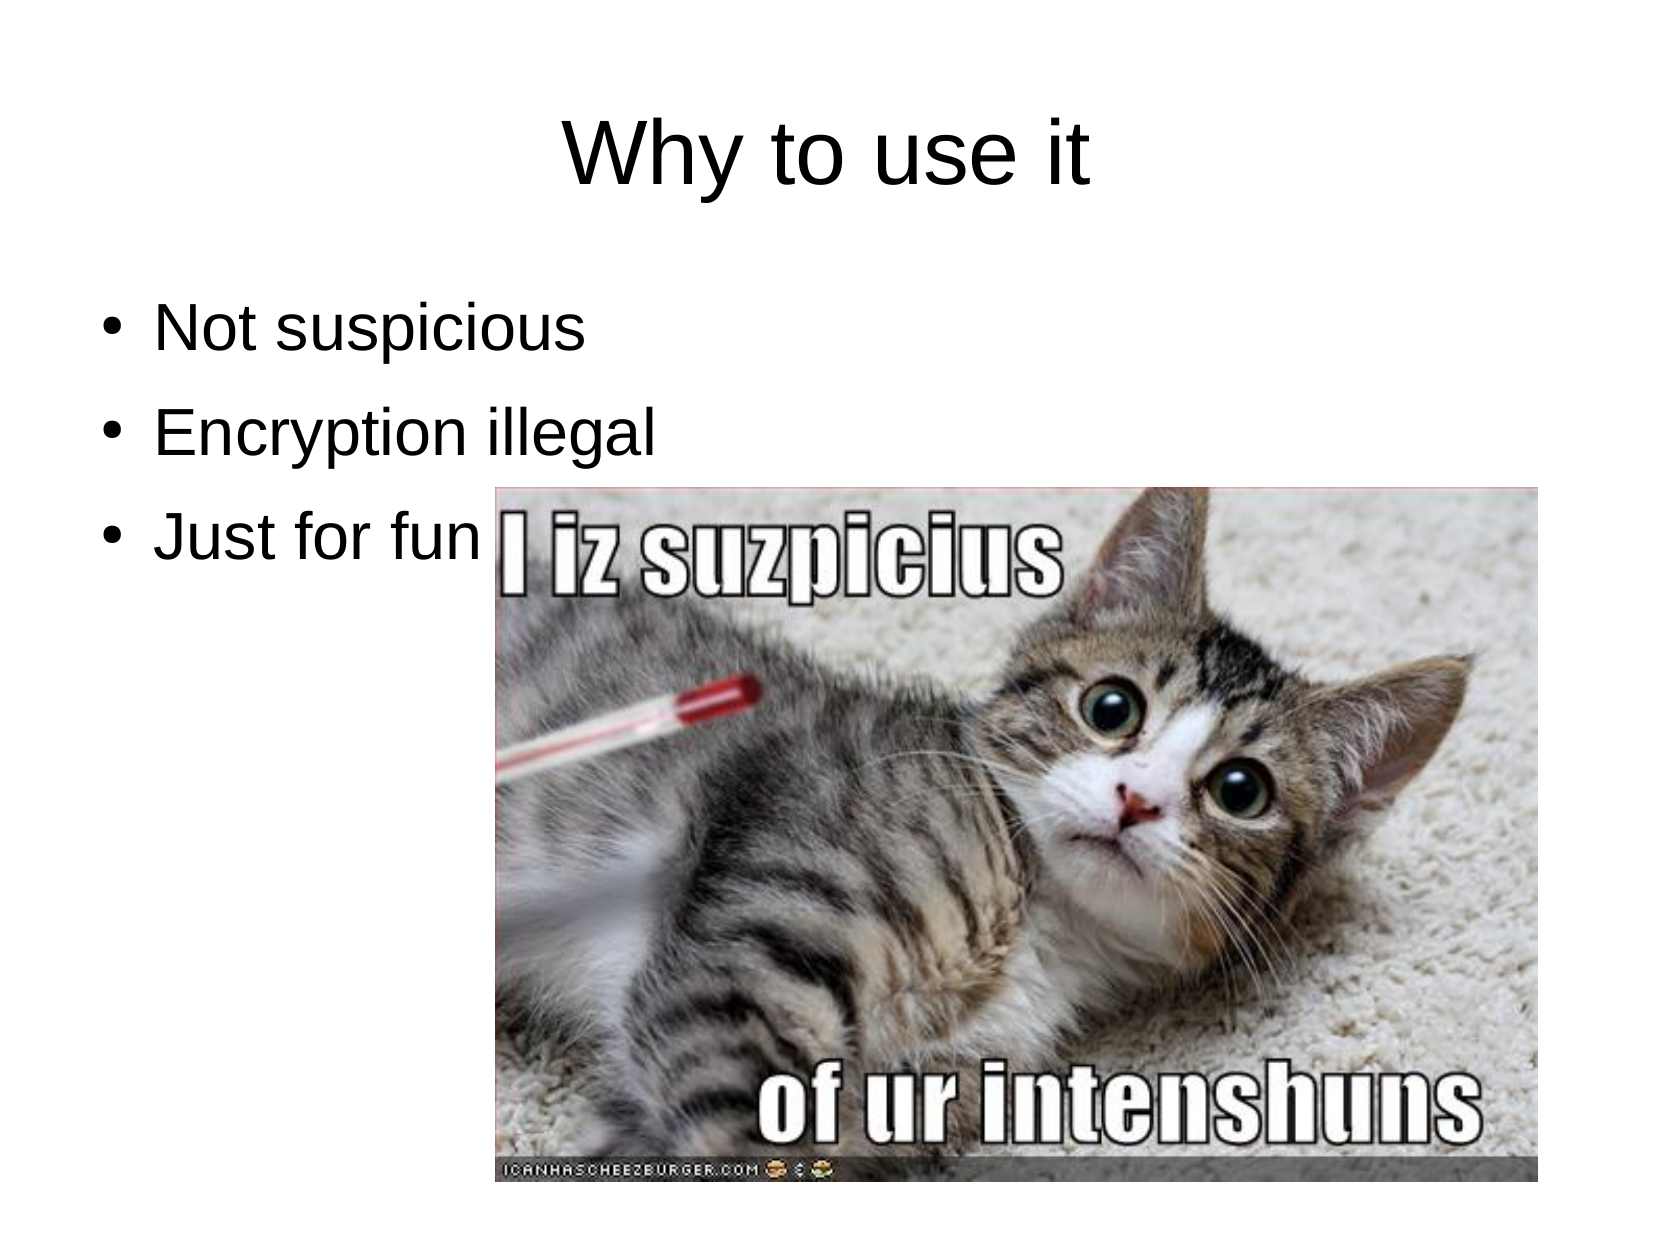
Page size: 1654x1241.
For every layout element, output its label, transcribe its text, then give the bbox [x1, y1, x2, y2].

picture [495, 487, 1538, 1182]
list Not suspicious Encryption illegal Just for fun [82, 290, 713, 1109]
title Why to use it [82, 49, 1571, 257]
